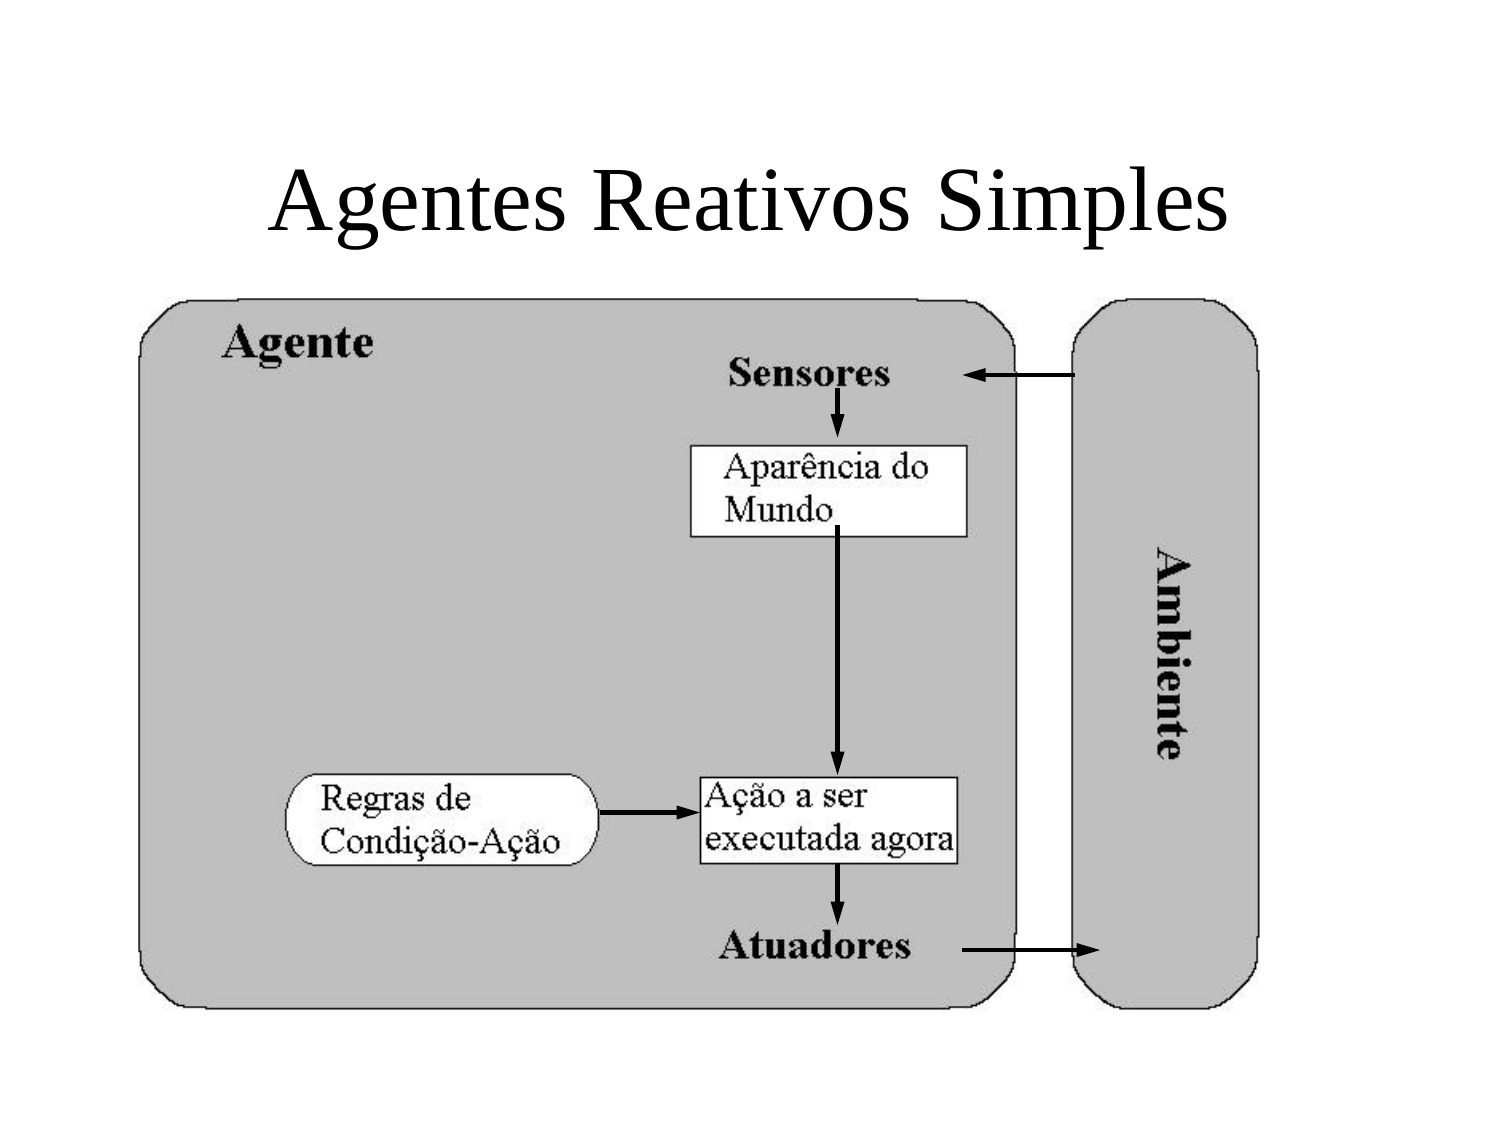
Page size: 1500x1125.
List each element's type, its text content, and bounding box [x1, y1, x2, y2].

picture [137, 297, 1263, 1013]
title Agentes Reativos Simples [112, 99, 1388, 288]
